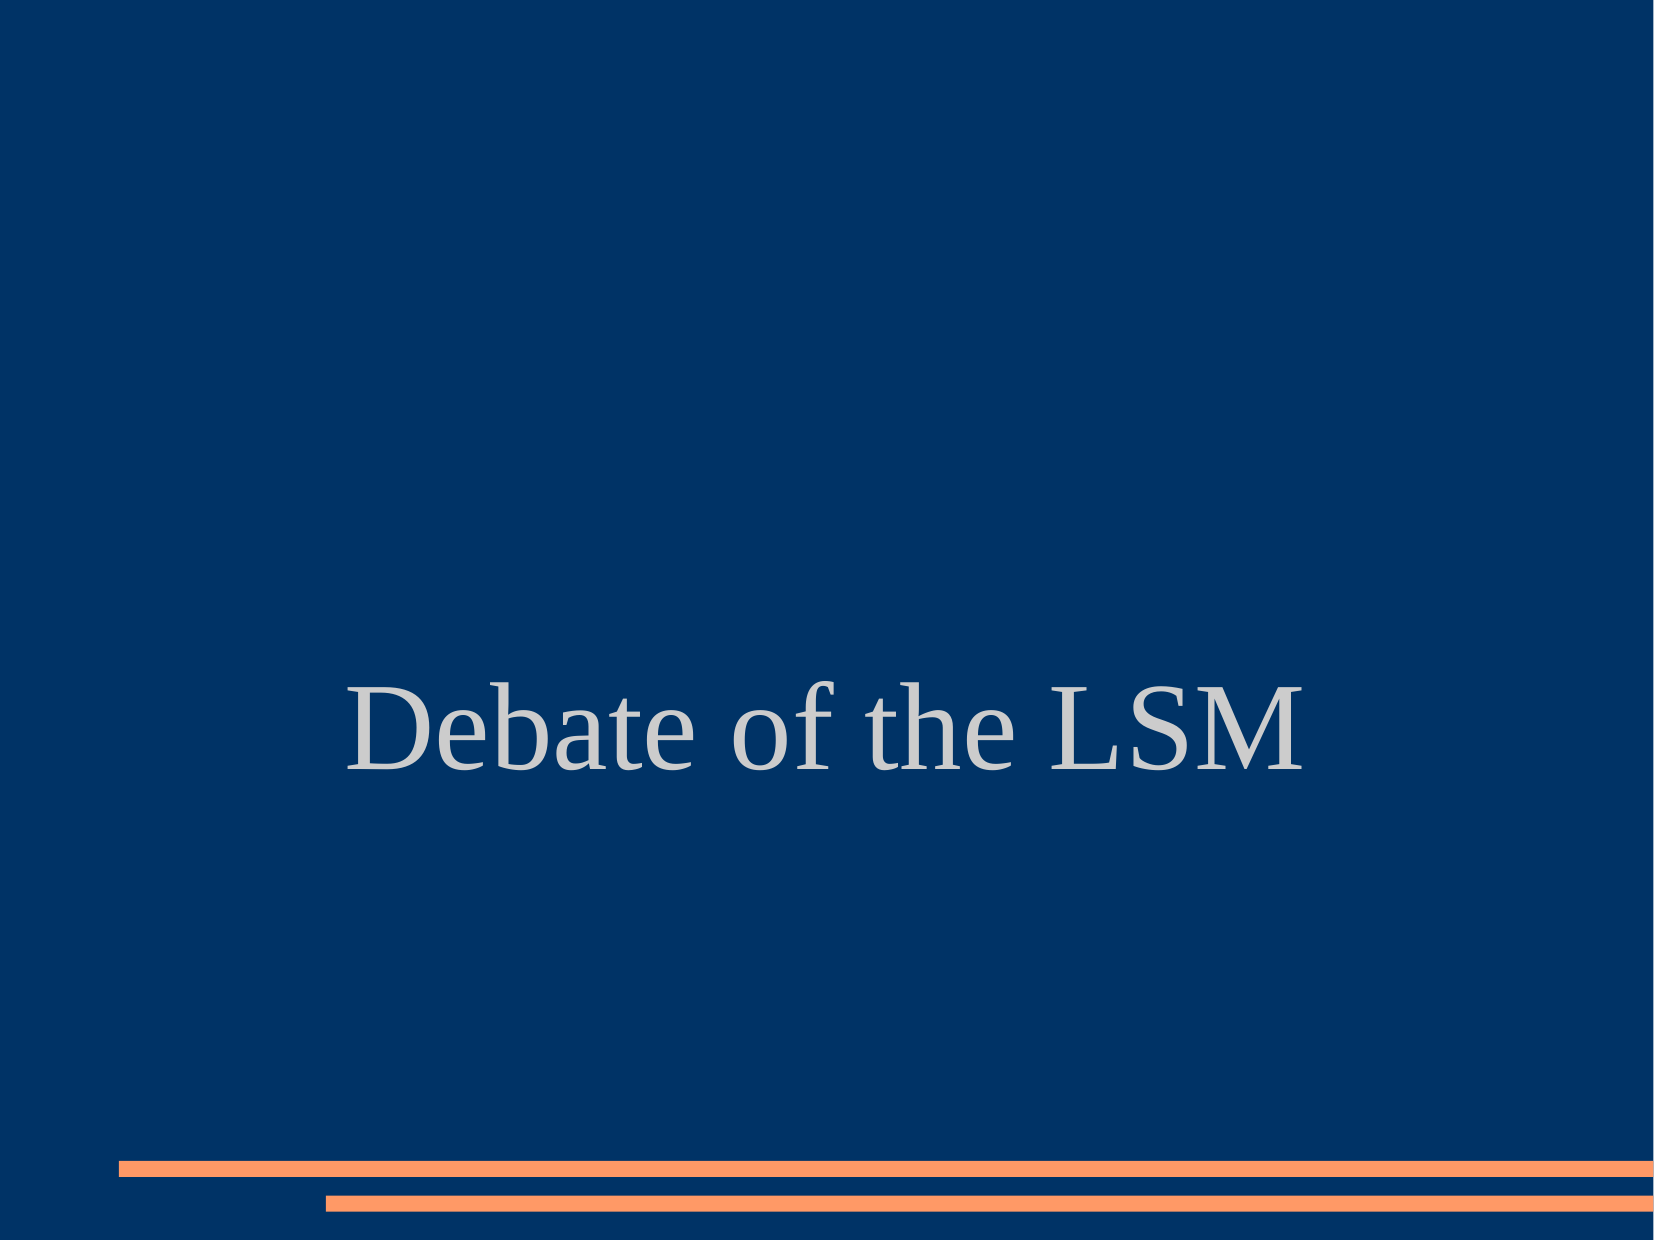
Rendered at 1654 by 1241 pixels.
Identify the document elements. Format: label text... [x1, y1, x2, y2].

subtitle Debate of the LSM [121, 322, 1561, 1133]
